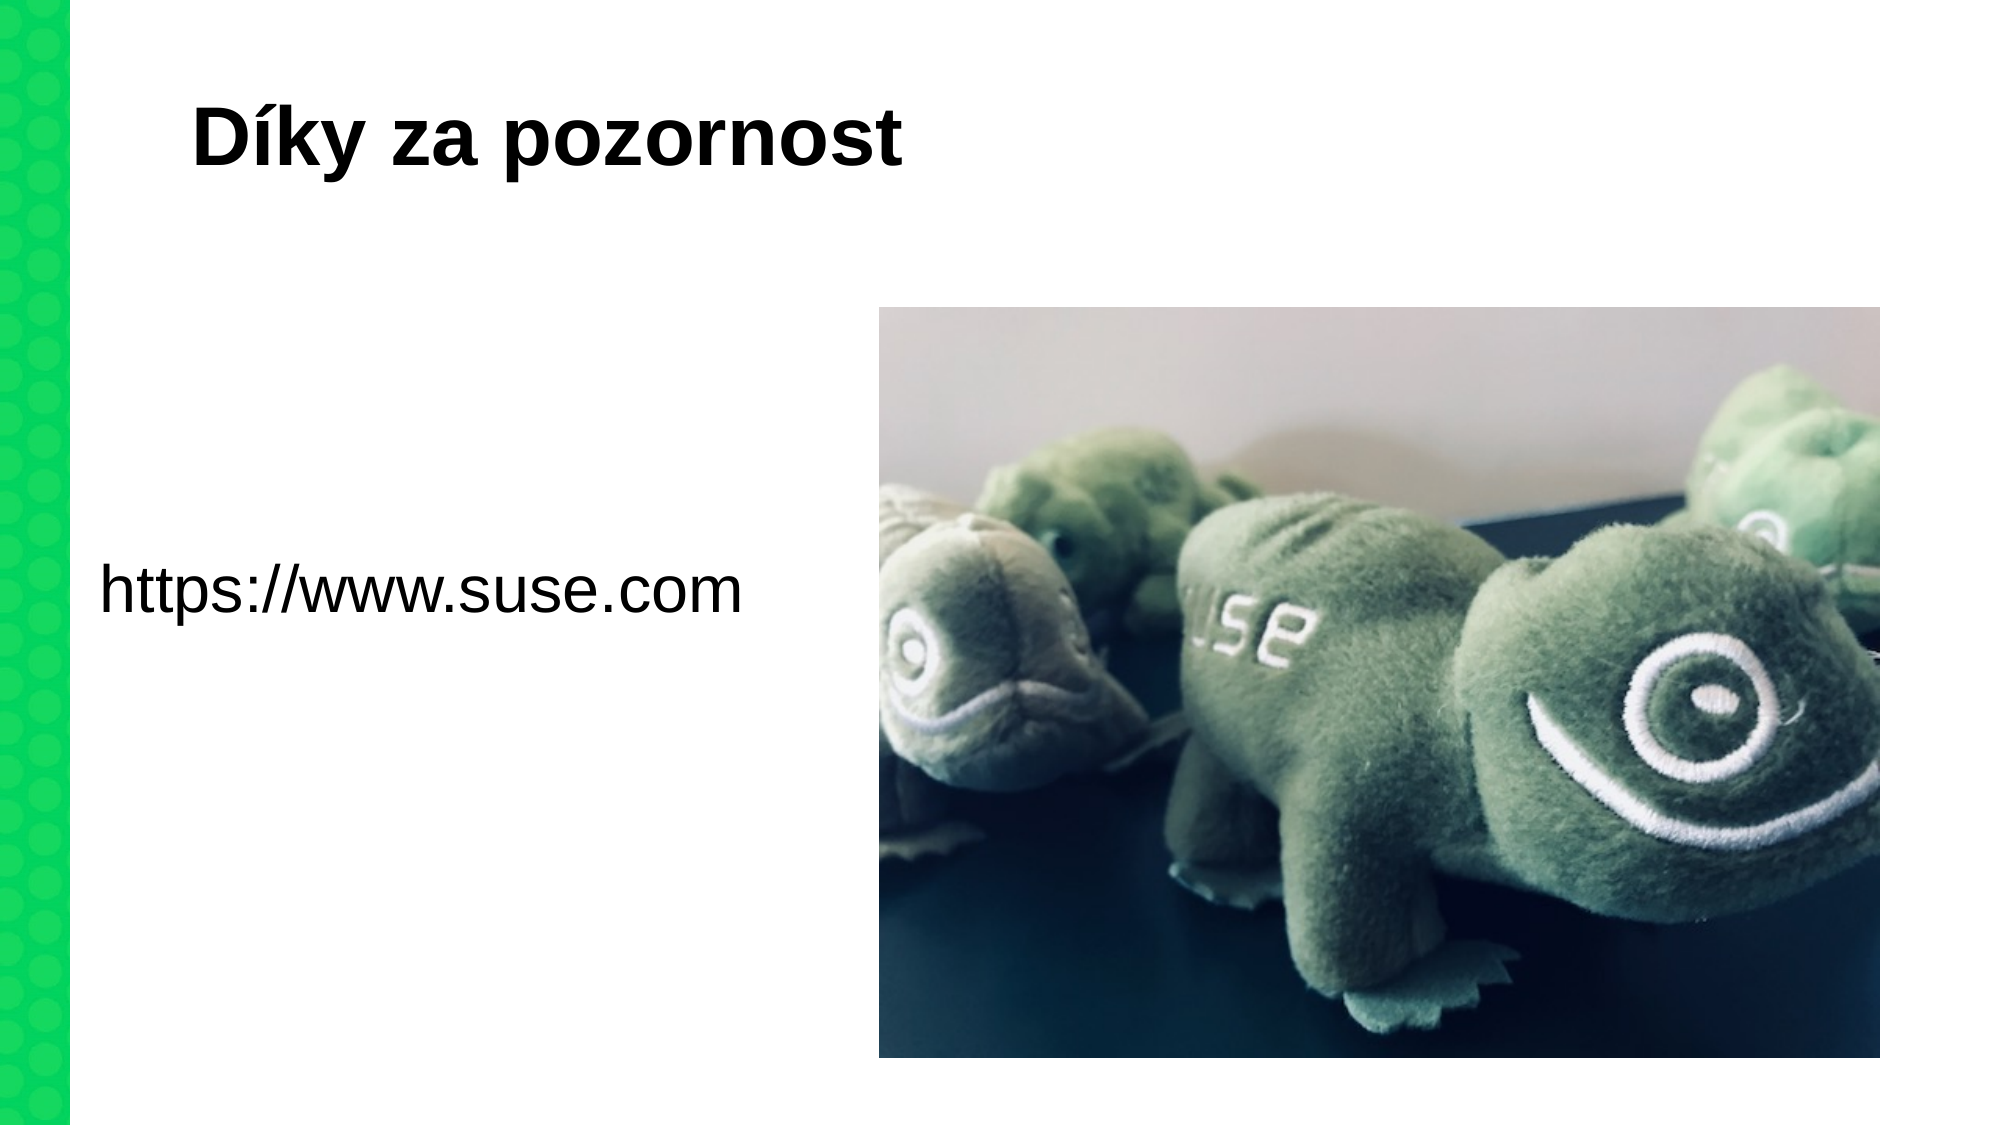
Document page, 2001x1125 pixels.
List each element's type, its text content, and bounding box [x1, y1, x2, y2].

picture [879, 307, 1880, 1058]
picture [0, 0, 81, 1125]
subtitle https://www.suse.com [99, 263, 1900, 916]
title Díky za pozornost [191, 90, 1863, 184]
